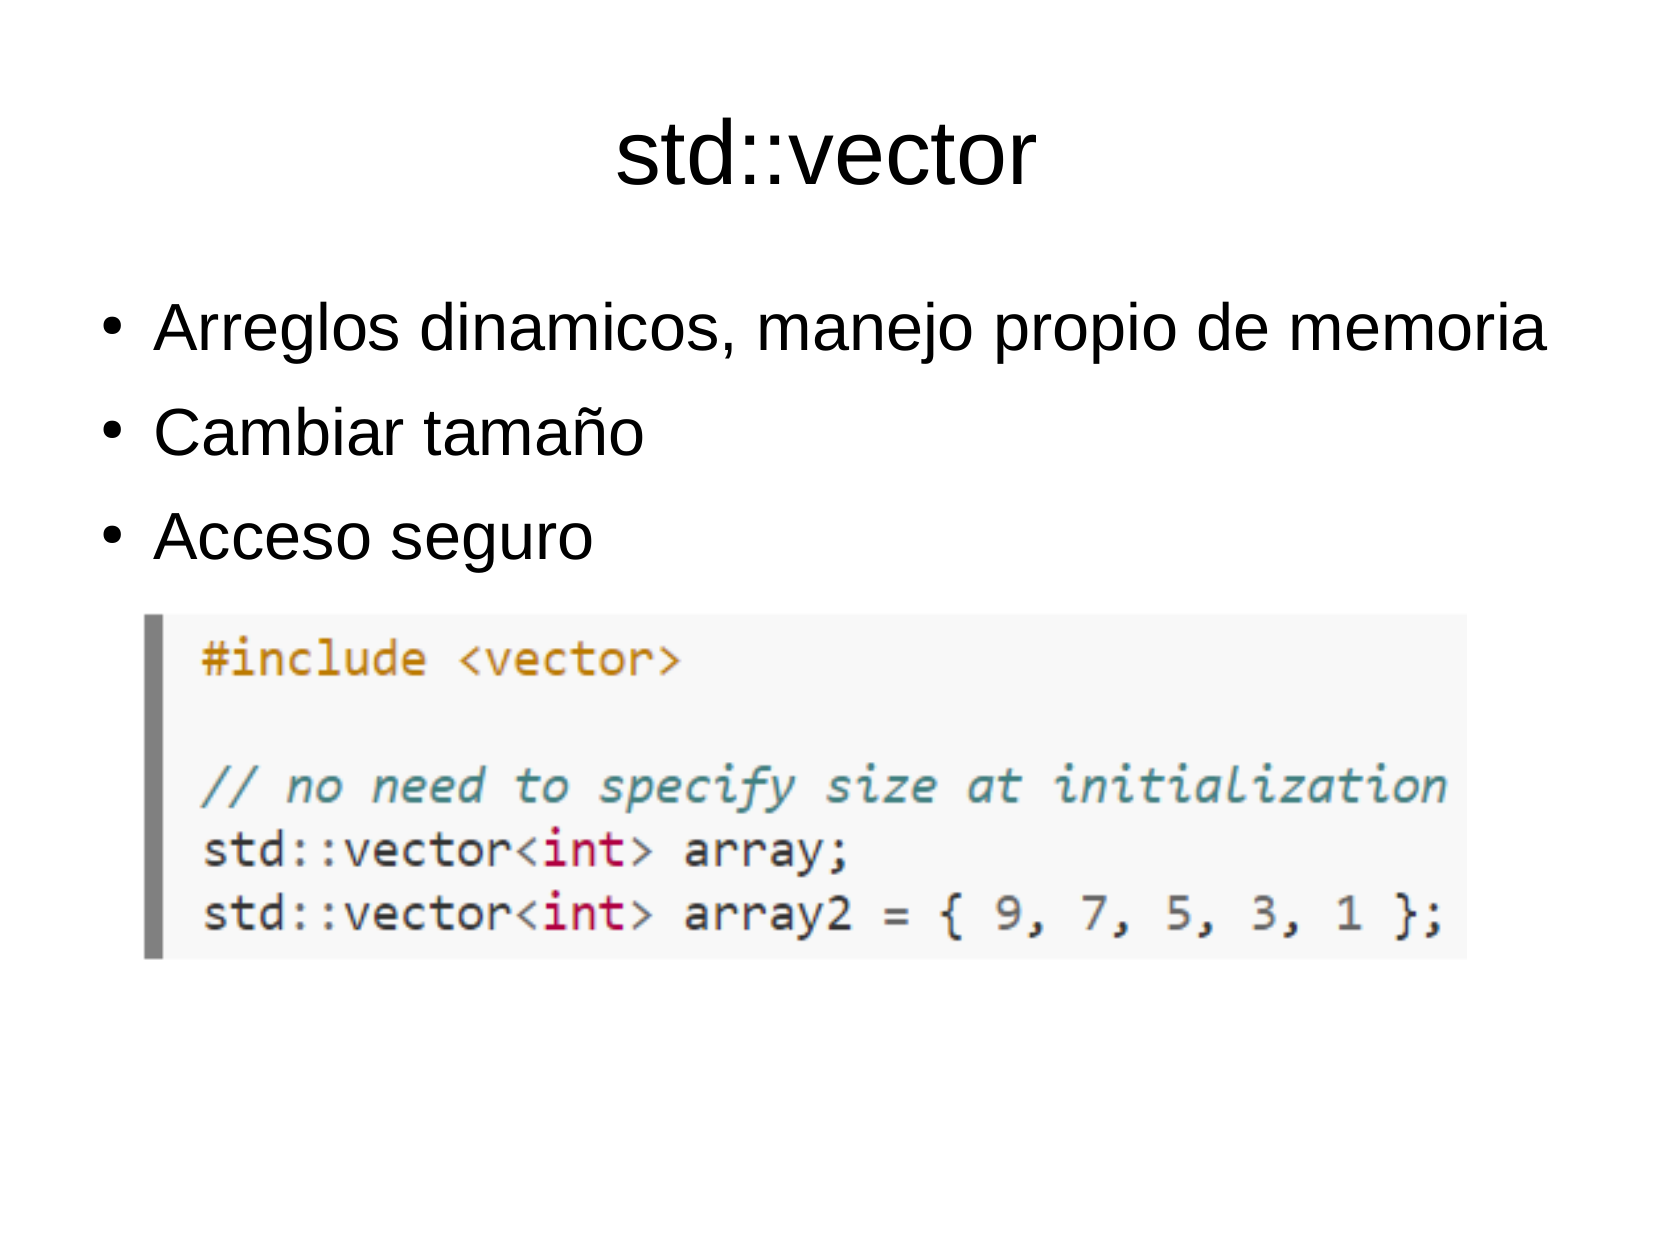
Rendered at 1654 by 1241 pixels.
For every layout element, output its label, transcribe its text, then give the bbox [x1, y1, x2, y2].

title std::vector [82, 49, 1571, 257]
list Arreglos dinamicos, manejo propio de memoria Cambiar tamaño Acceso seguro [82, 290, 1571, 1010]
picture [124, 602, 1467, 981]
